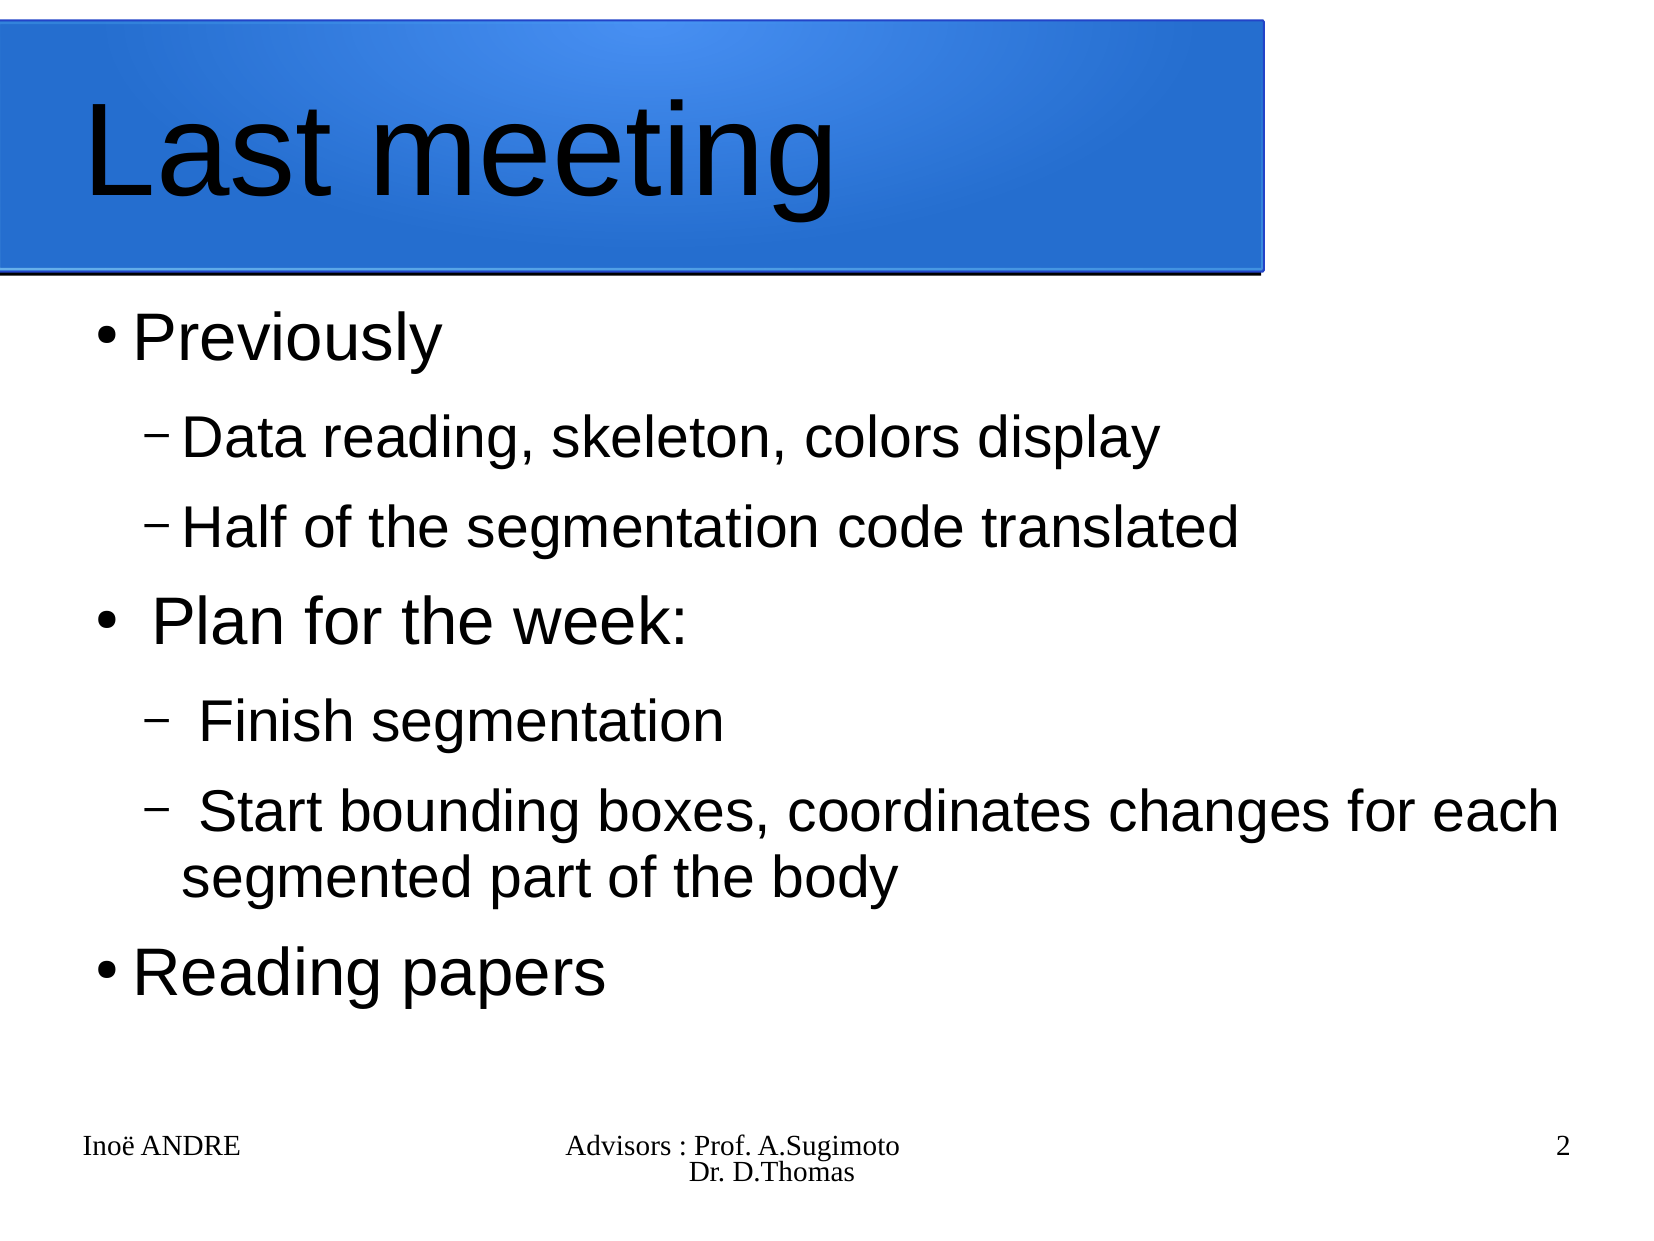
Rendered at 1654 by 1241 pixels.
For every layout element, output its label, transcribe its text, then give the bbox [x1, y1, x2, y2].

list Previously Data reading, skeleton, colors display Half of the segmentation code translated Plan for the week: Finish segmentation Start bounding boxes, coordinates changes for each segmented part of the body Reading papers [82, 299, 1571, 1019]
title Last meeting [82, 47, 1235, 252]
